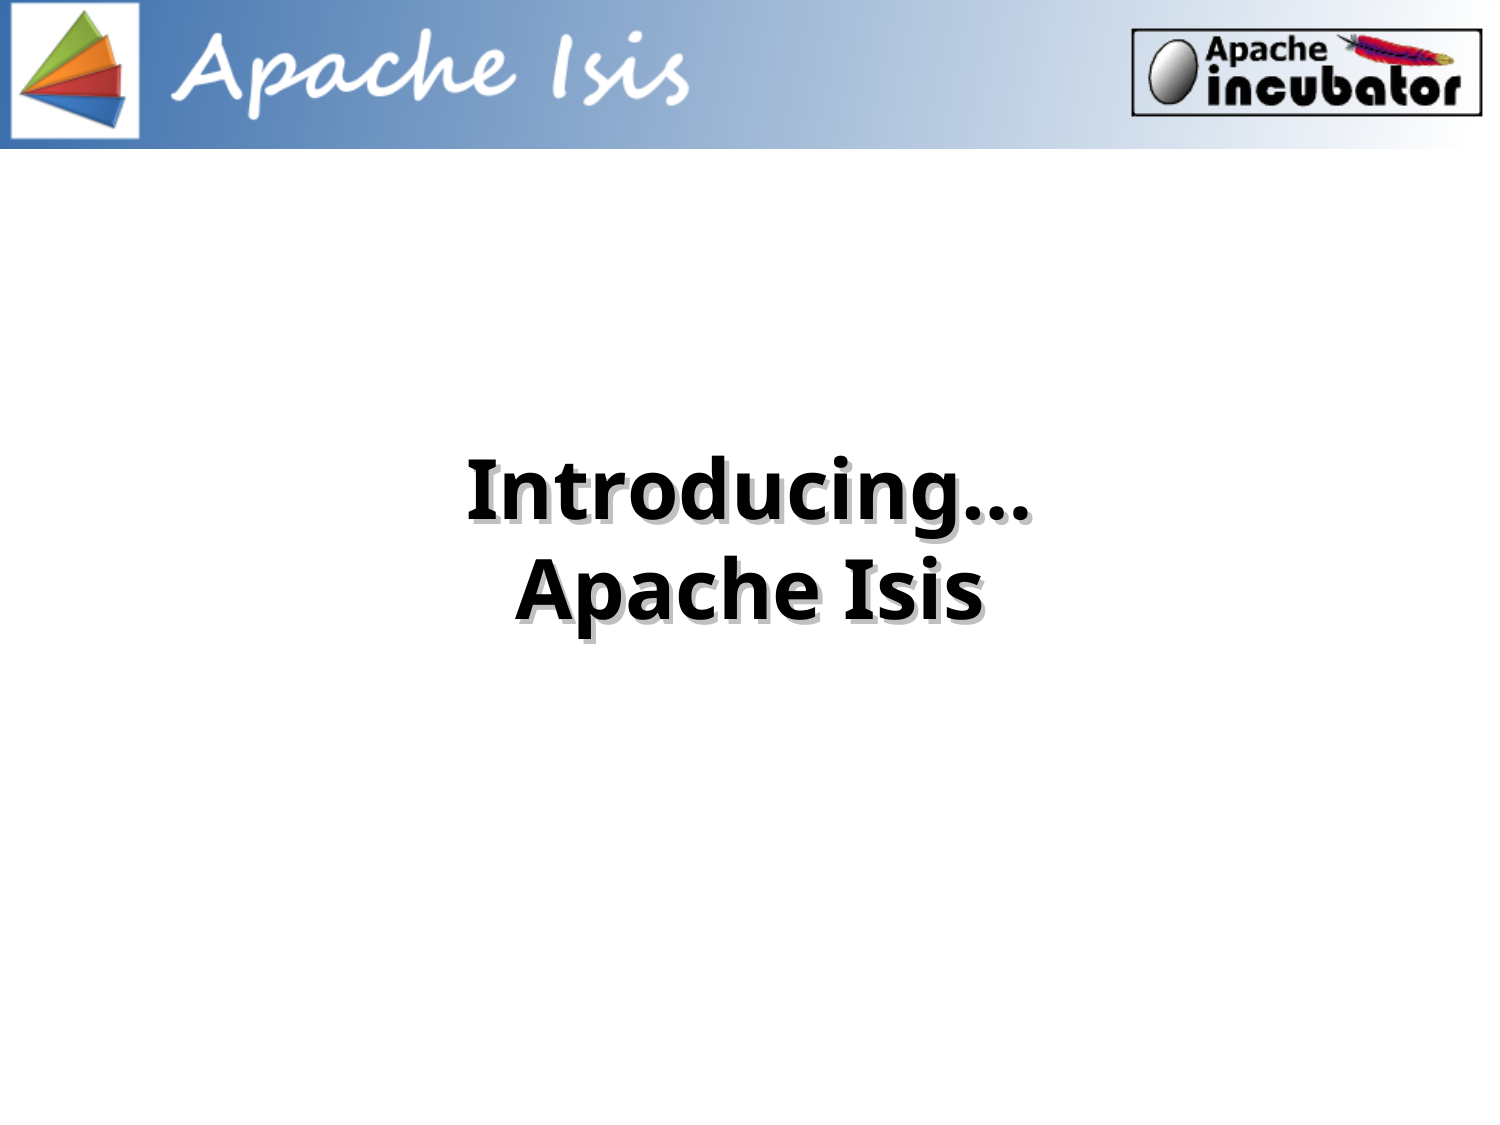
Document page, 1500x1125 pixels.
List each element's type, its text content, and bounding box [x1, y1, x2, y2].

picture [0, 0, 1500, 149]
title Introducing… Apache Isis [112, 415, 1388, 658]
